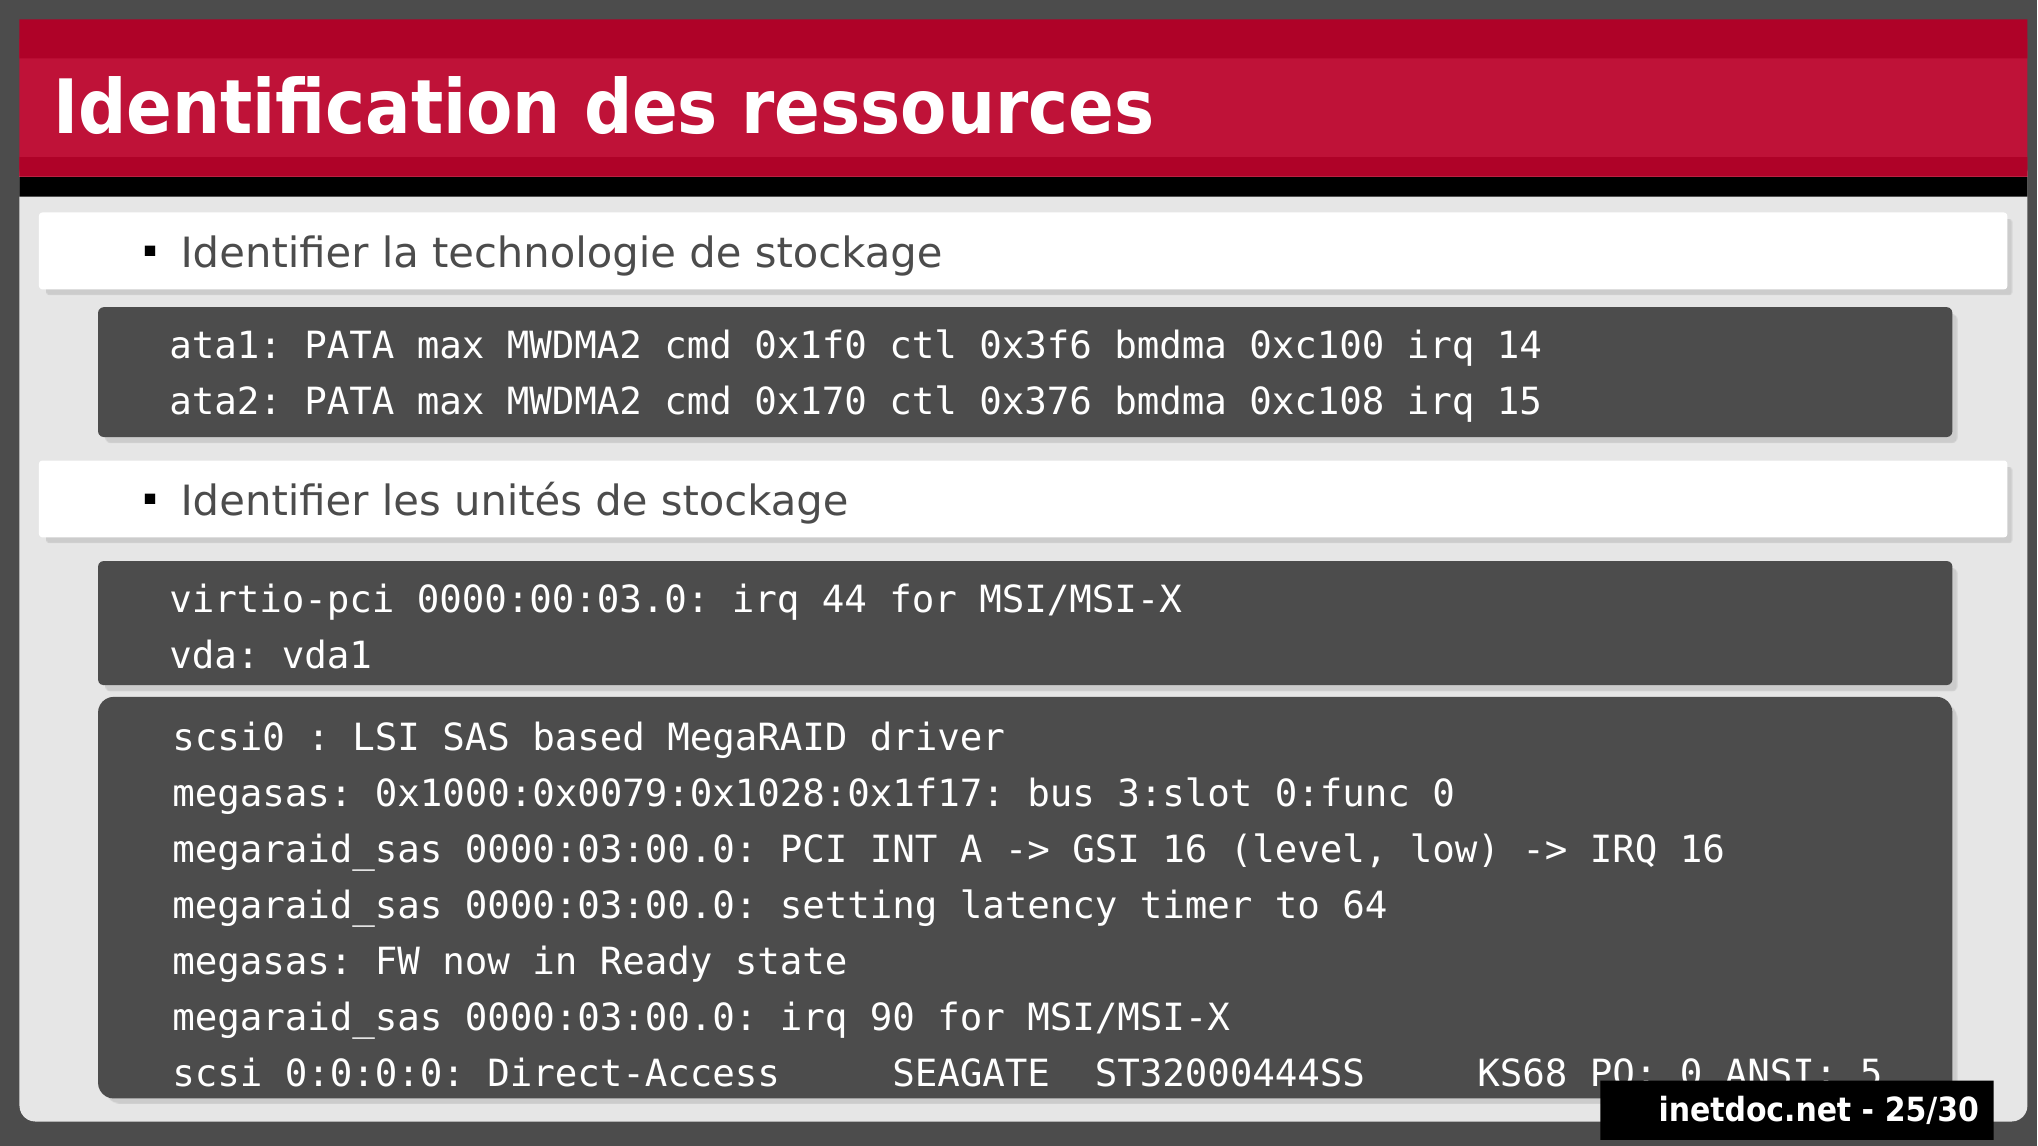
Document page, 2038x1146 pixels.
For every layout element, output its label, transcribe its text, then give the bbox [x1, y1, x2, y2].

text_box scsi0 : LSI SAS based MegaRAID driver megasas: 0x1000:0x0079:0x1028:0x1f17: bus 3:slot 0:func 0 megaraid_sas 0000:03:00.0: PCI INT A -> GSI 16 (level, low) -> IRQ 16 megaraid_sas 0000:03:00.0: setting latency timer to 64 megasas: FW now in Ready state megaraid_sas 0000:03:00.0: irq 90 for MSI/MSI-X scsi 0:0:0:0: Direct-Access SEAGATE ST32000444SS KS68 PQ: 0 ANSI: 5 [98, 696, 1953, 1099]
text_box virtio-pci 0000:00:03.0: irq 44 for MSI/MSI-X vda: vda1 [98, 561, 1953, 686]
text_box ata1: PATA max MWDMA2 cmd 0x1f0 ctl 0x3f6 bmdma 0xc100 irq 14 ata2: PATA max MWDMA2 cmd 0x170 ctl 0x376 bmdma 0xc108 irq 15 [98, 307, 1953, 438]
text_box Identifier la technologie de stockage [38, 212, 2008, 290]
text_box [19, 157, 2028, 1122]
text_box [19, 19, 2028, 59]
text_box Identification des ressources [19, 59, 2028, 157]
text_box Identifier les unités de stockage [38, 460, 2008, 538]
text_box inetdoc.net - <numéro>/30 [1600, 1080, 1994, 1140]
